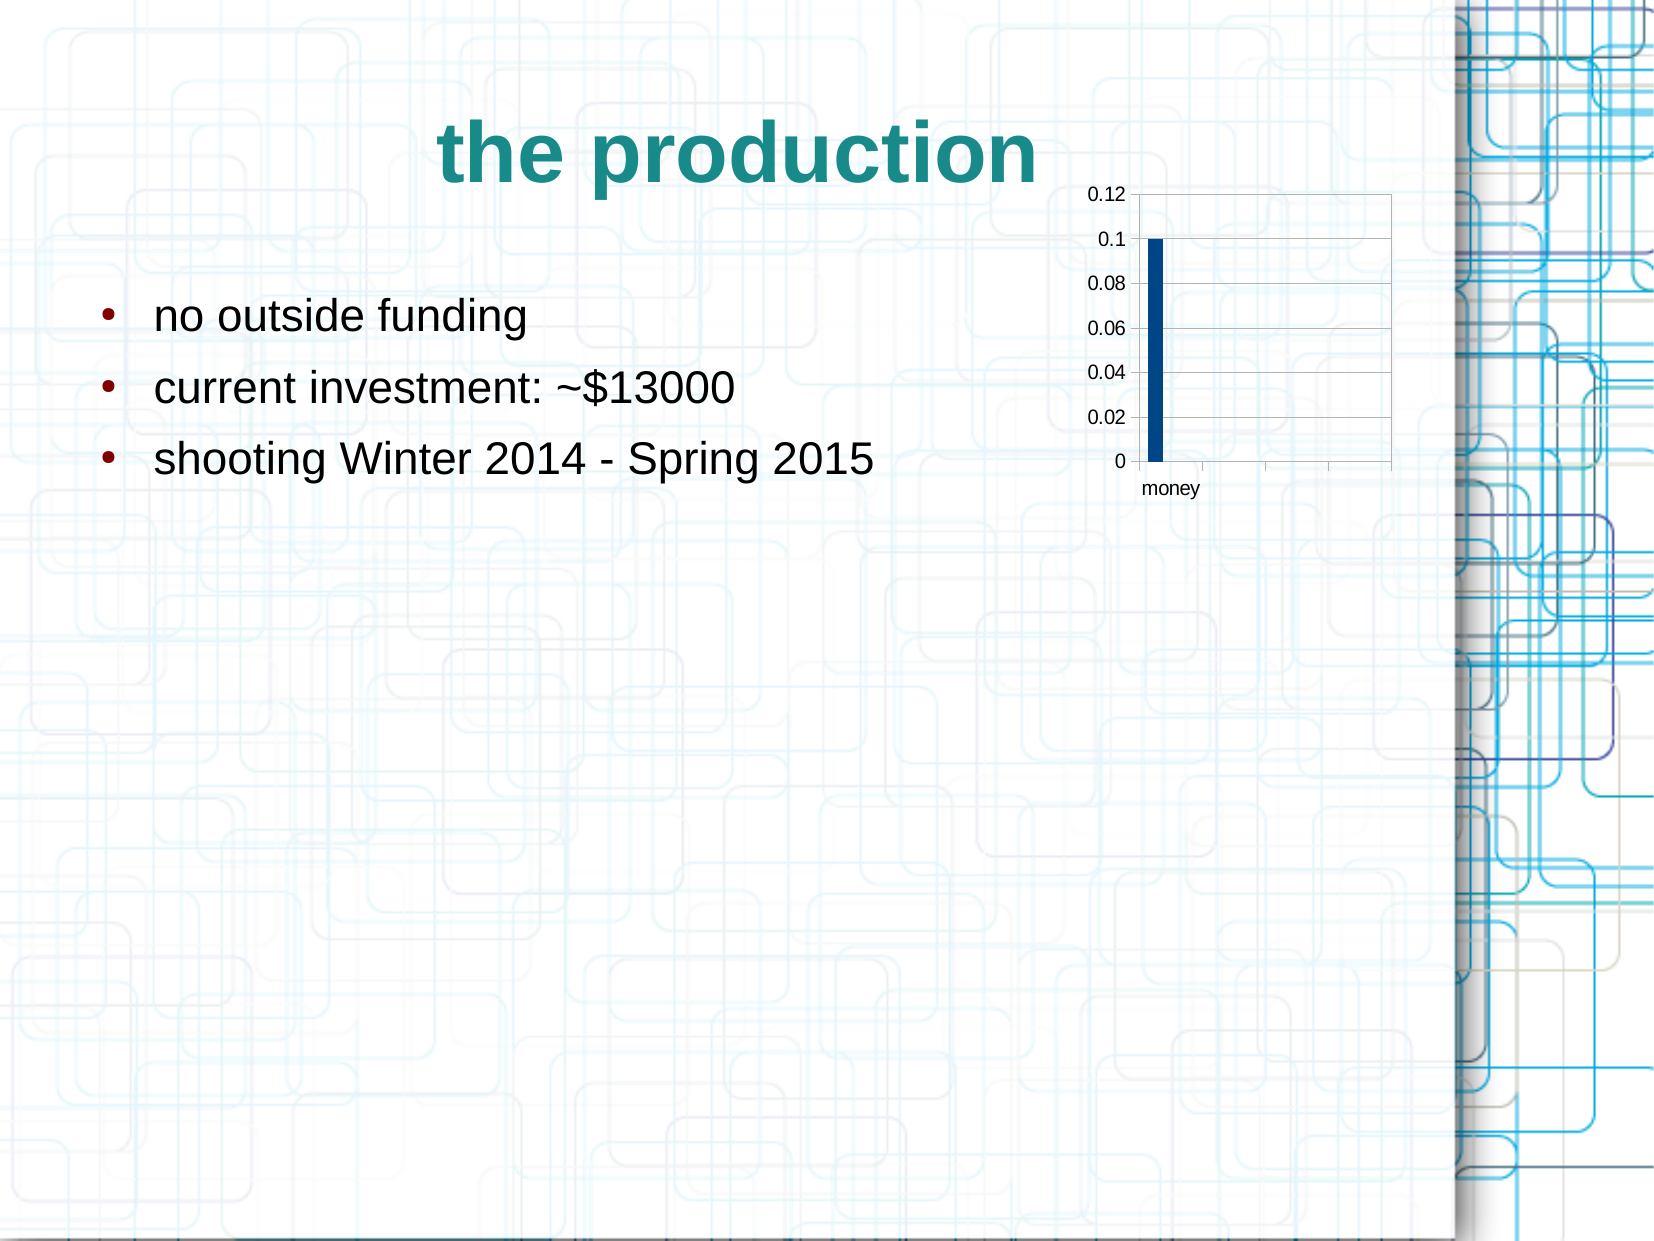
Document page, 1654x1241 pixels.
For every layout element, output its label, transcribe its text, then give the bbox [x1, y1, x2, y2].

picture [0, 0, 1654, 1241]
title the production [59, 49, 1418, 257]
list no outside funding current investment: ~$13000 shooting Winter 2014 - Spring 2015 [82, 290, 1418, 1109]
chart [1087, 150, 1426, 514]
